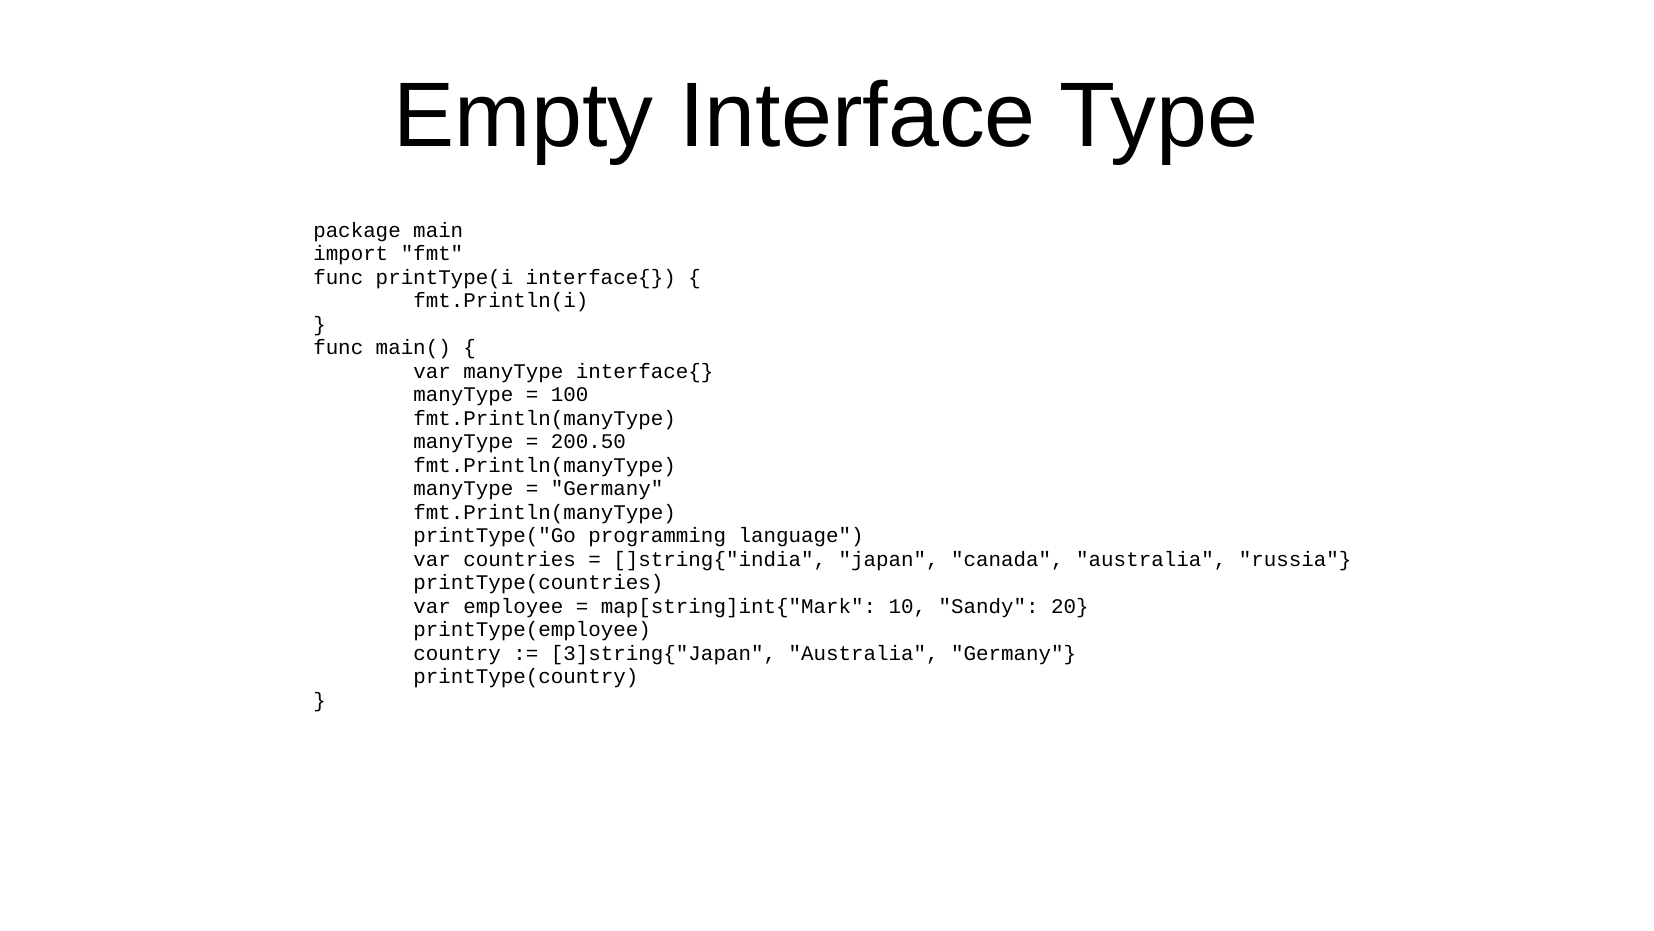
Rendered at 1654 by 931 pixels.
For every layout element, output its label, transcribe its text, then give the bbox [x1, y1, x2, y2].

title Empty Interface Type [82, 37, 1571, 193]
text_box package main import "fmt" func printType(i interface{}) { fmt.Println(i) } func main() { var manyType interface{} manyType = 100 fmt.Println(manyType) manyType = 200.50 fmt.Println(manyType) manyType = "Germany" fmt.Println(manyType) printType("Go programming language") var countries = []string{"india", "japan", "canada", "australia", "russia"} printType(countries) var employee = map[string]int{"Mark": 10, "Sandy": 20} printType(employee) country := [3]string{"Japan", "Australia", "Germany"} printType(country) } [298, 212, 1366, 722]
